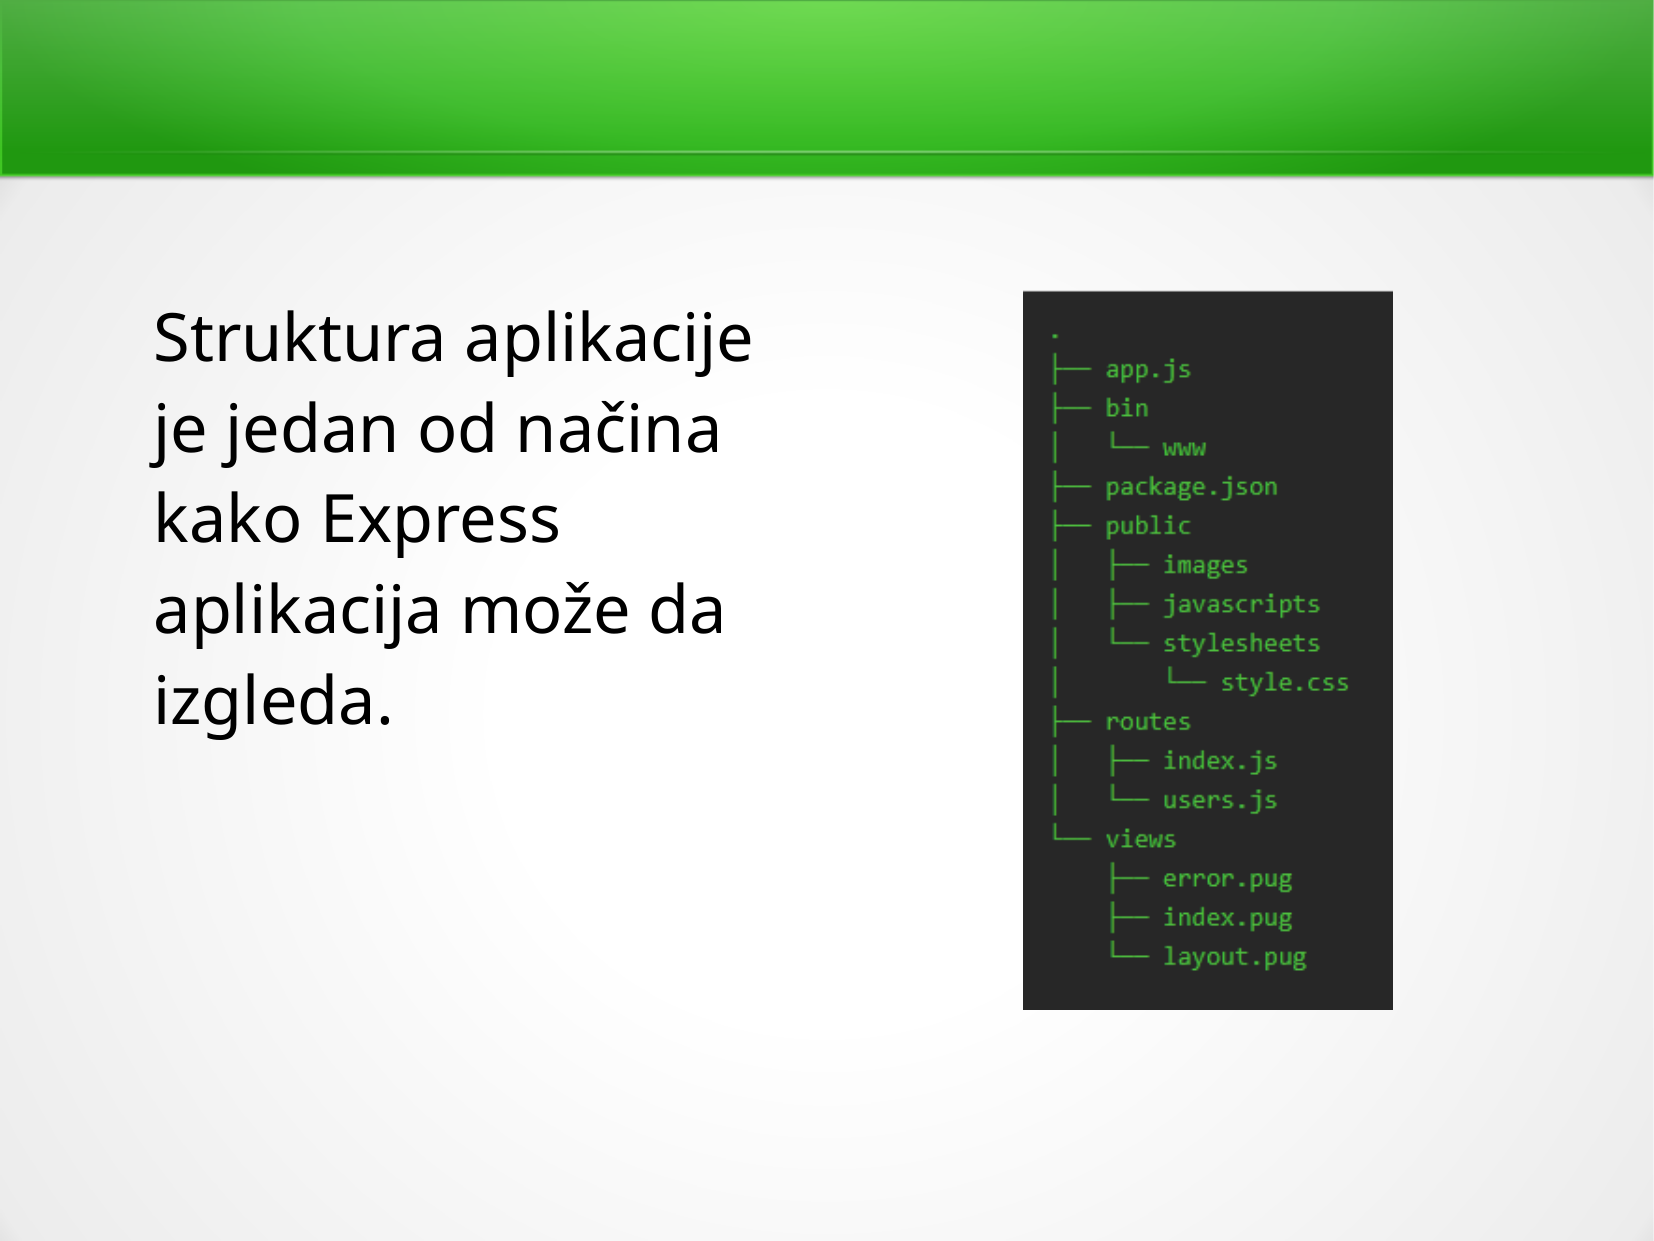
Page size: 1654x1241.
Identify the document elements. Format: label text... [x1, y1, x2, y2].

list Struktura aplikacije je jedan od načina kako Express aplikacija može da izgleda. [82, 290, 809, 1010]
picture [0, 0, 1654, 1241]
